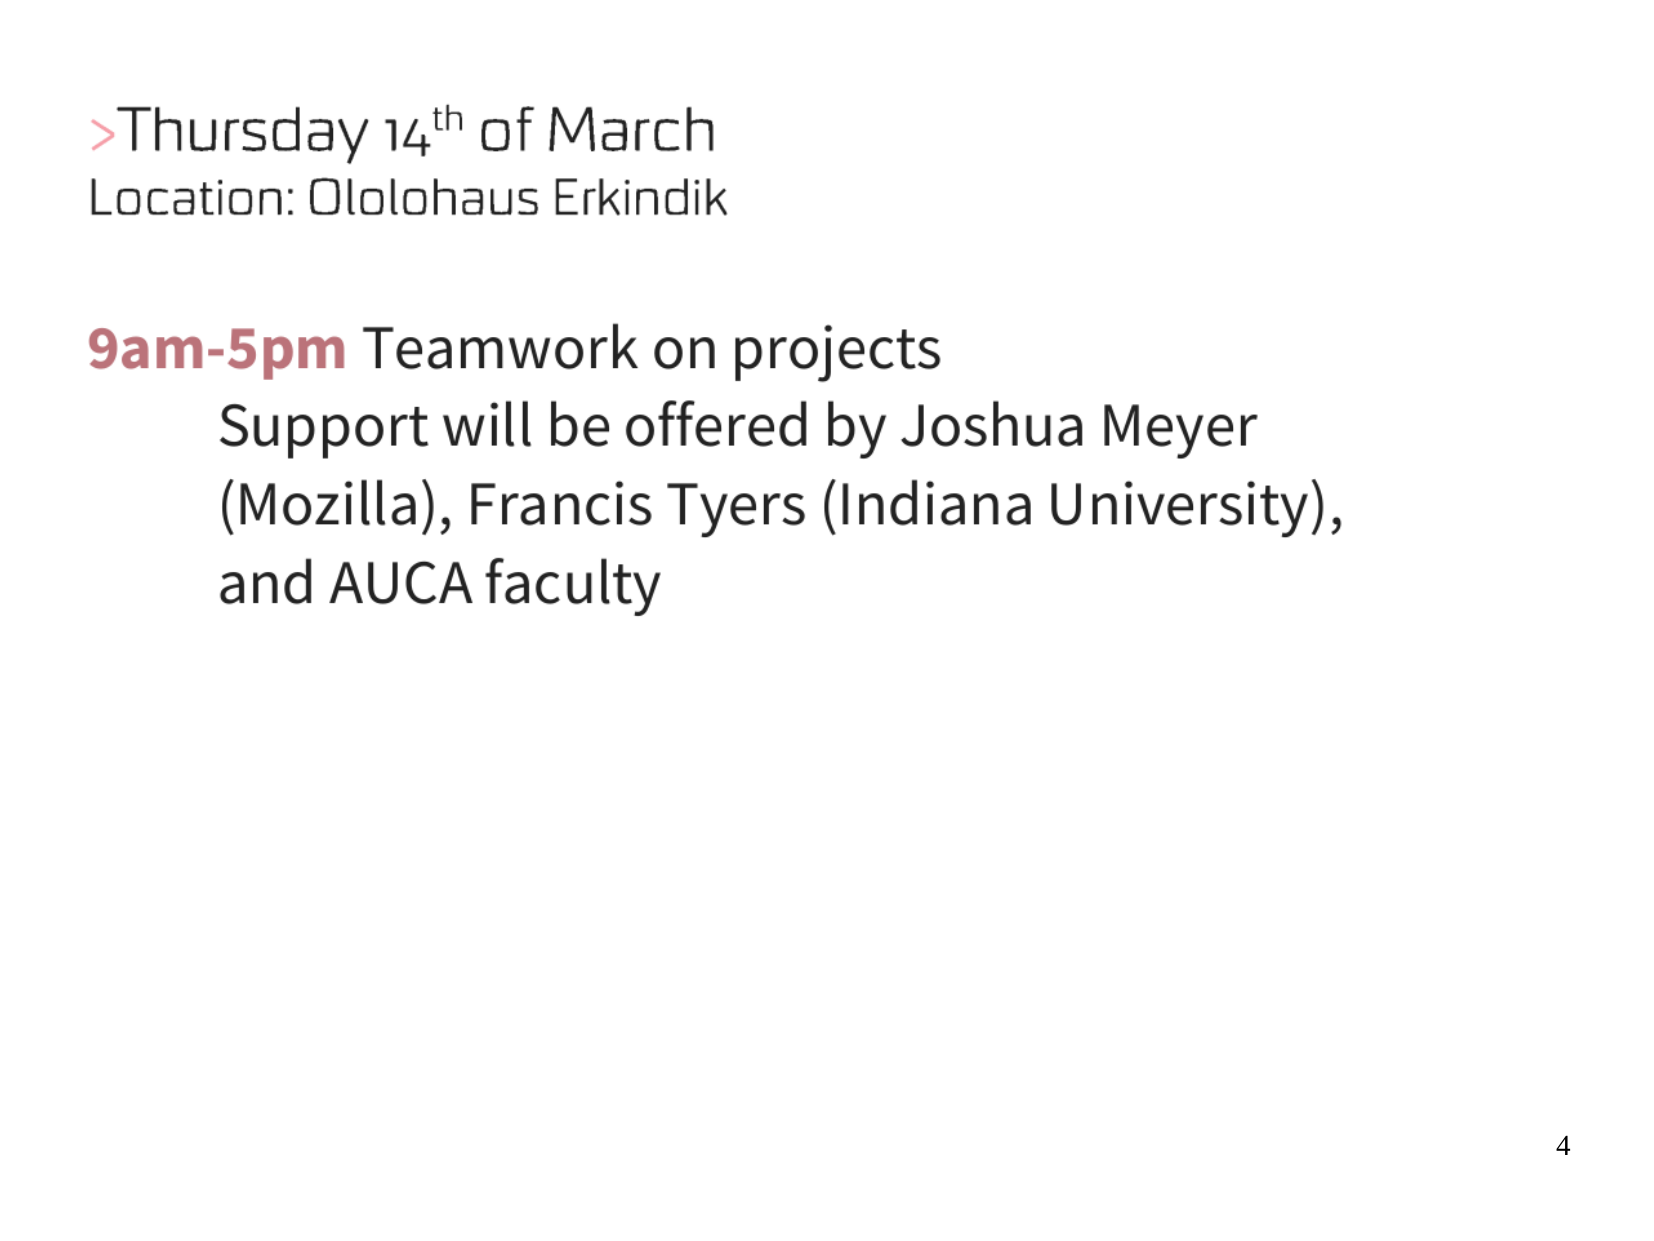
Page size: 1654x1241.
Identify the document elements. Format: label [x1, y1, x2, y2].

picture [60, 74, 1388, 661]
